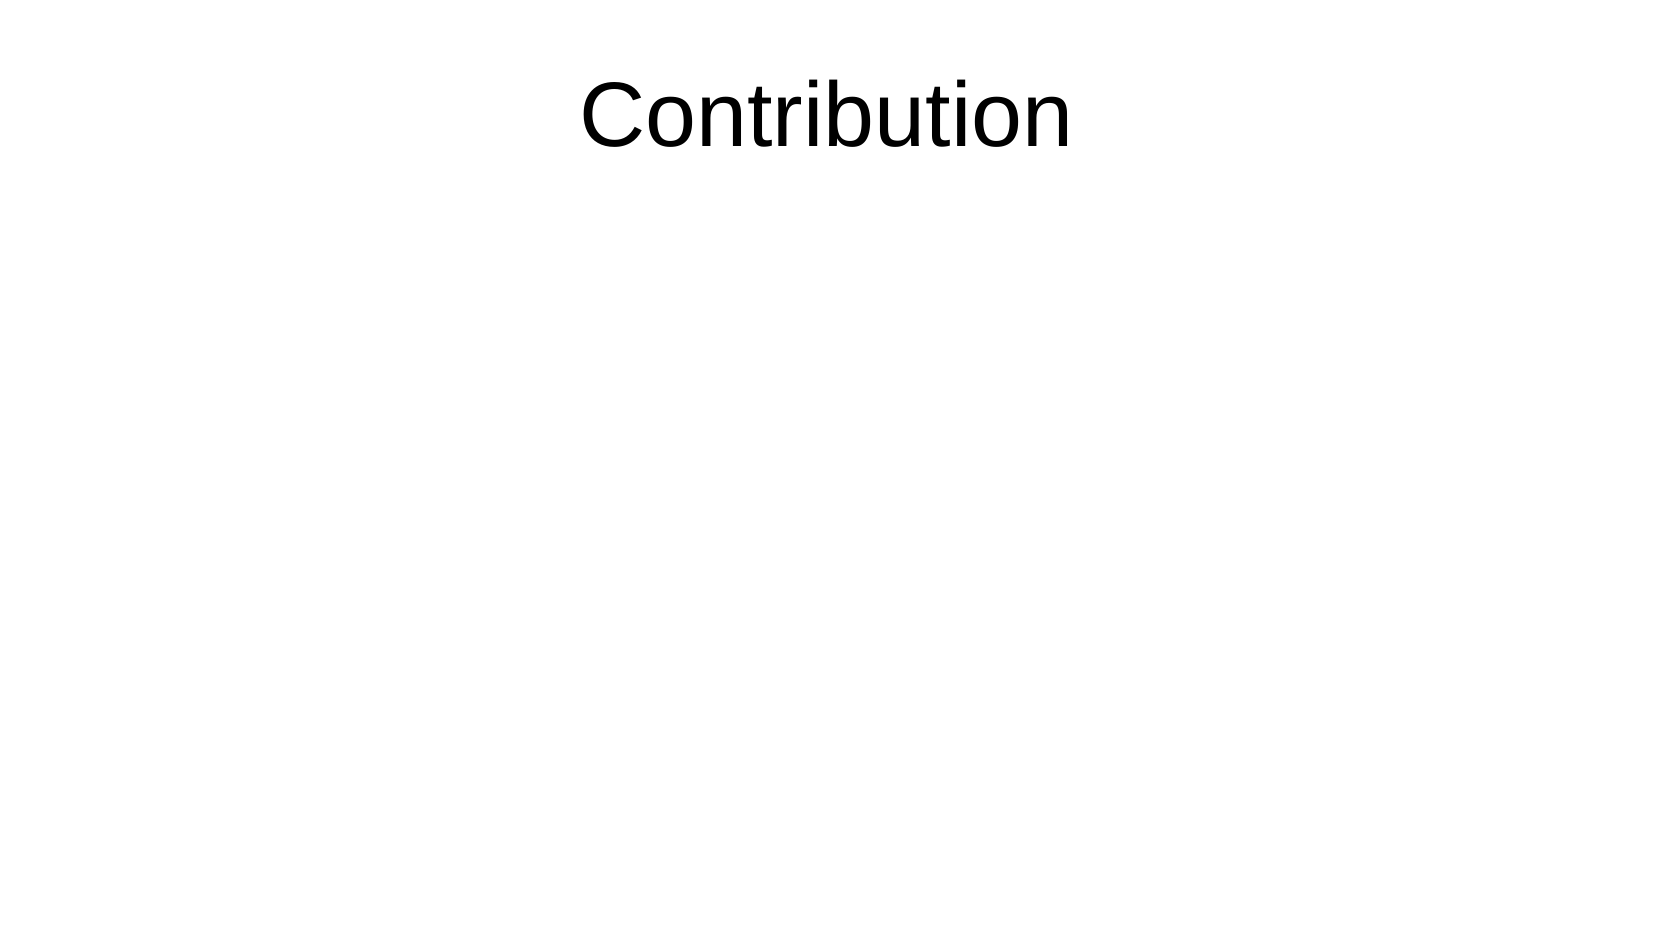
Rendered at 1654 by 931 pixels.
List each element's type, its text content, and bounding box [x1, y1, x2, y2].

title Contribution [82, 37, 1571, 193]
